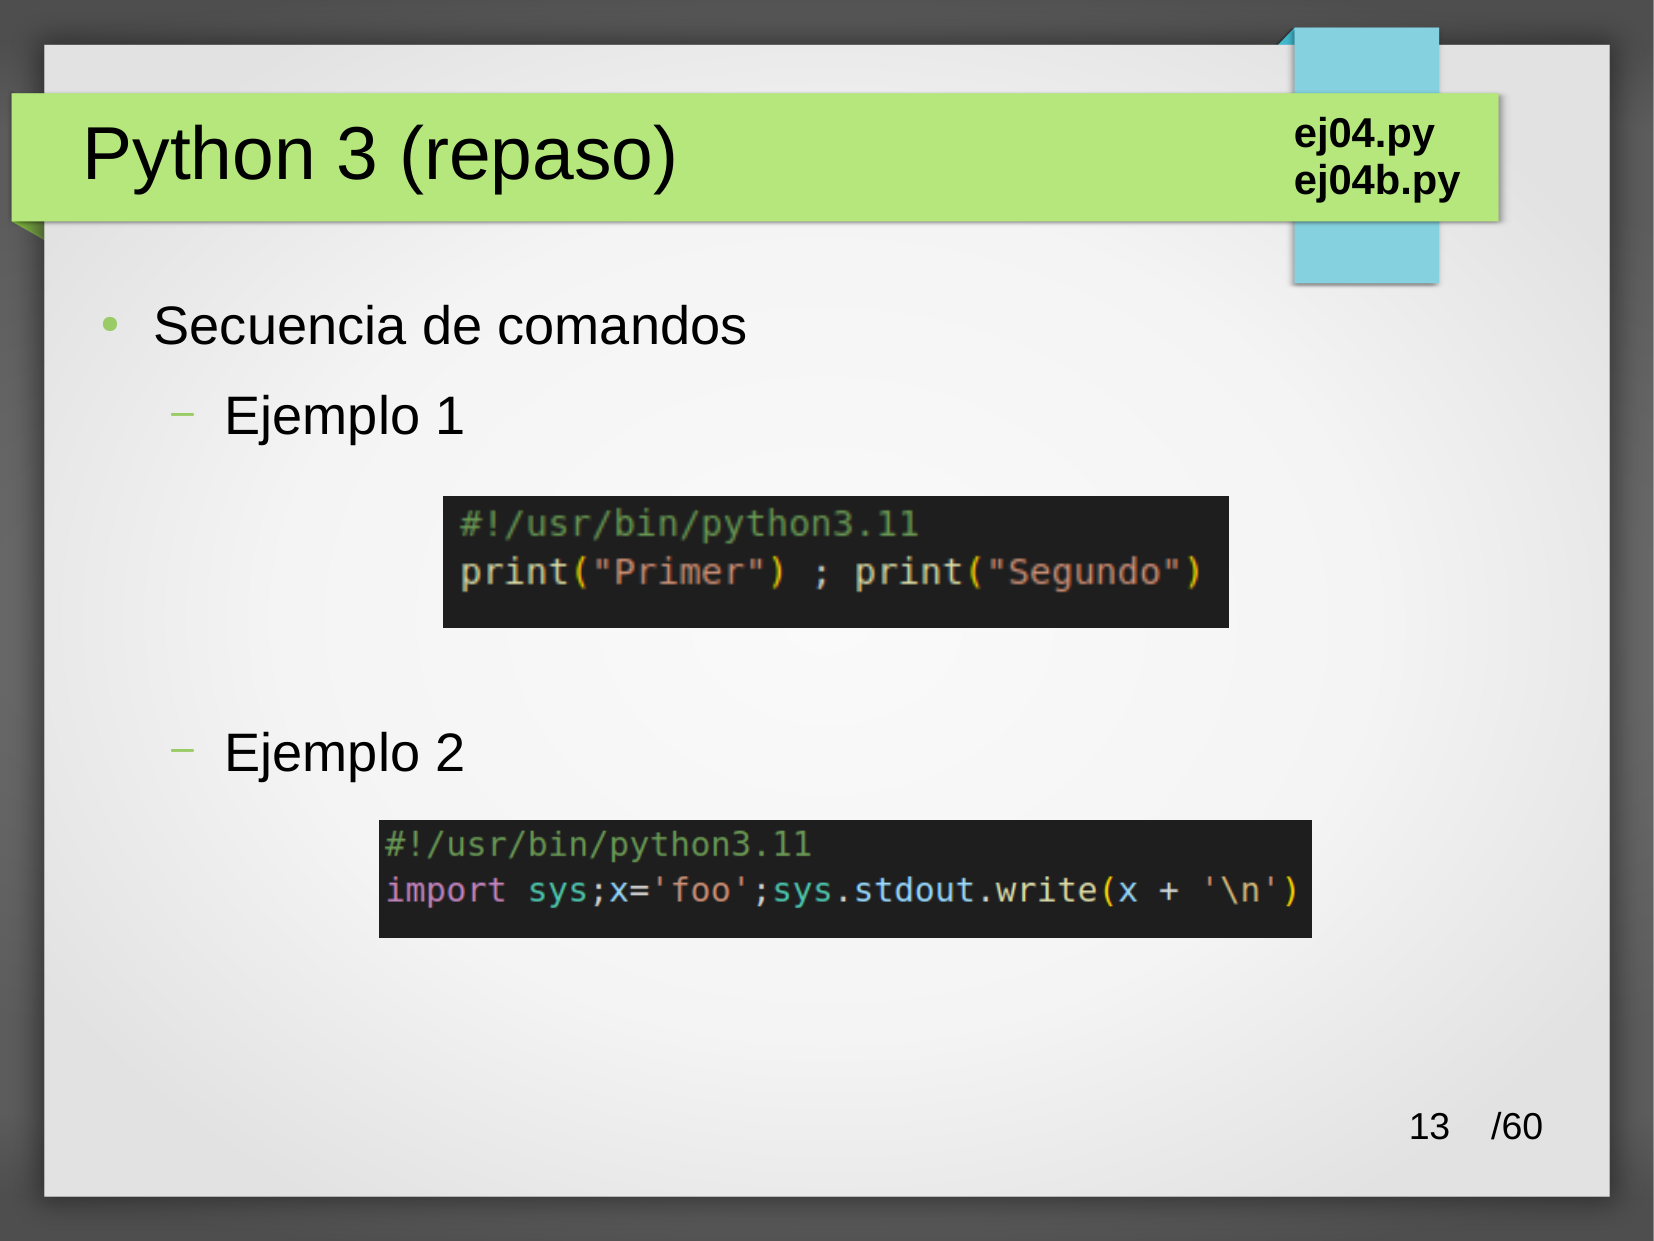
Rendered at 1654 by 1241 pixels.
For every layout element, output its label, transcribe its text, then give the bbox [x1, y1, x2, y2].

title Python 3 (repaso) [82, 94, 1264, 213]
picture [0, 0, 1654, 1241]
text_box ej04.py ej04b.py [1279, 102, 1477, 257]
text_box <número> [1393, 1098, 1476, 1169]
text_box /60 [1476, 1098, 1644, 1169]
list Secuencia de comandos Ejemplo 1 Ejemplo 2 [82, 295, 1571, 1015]
